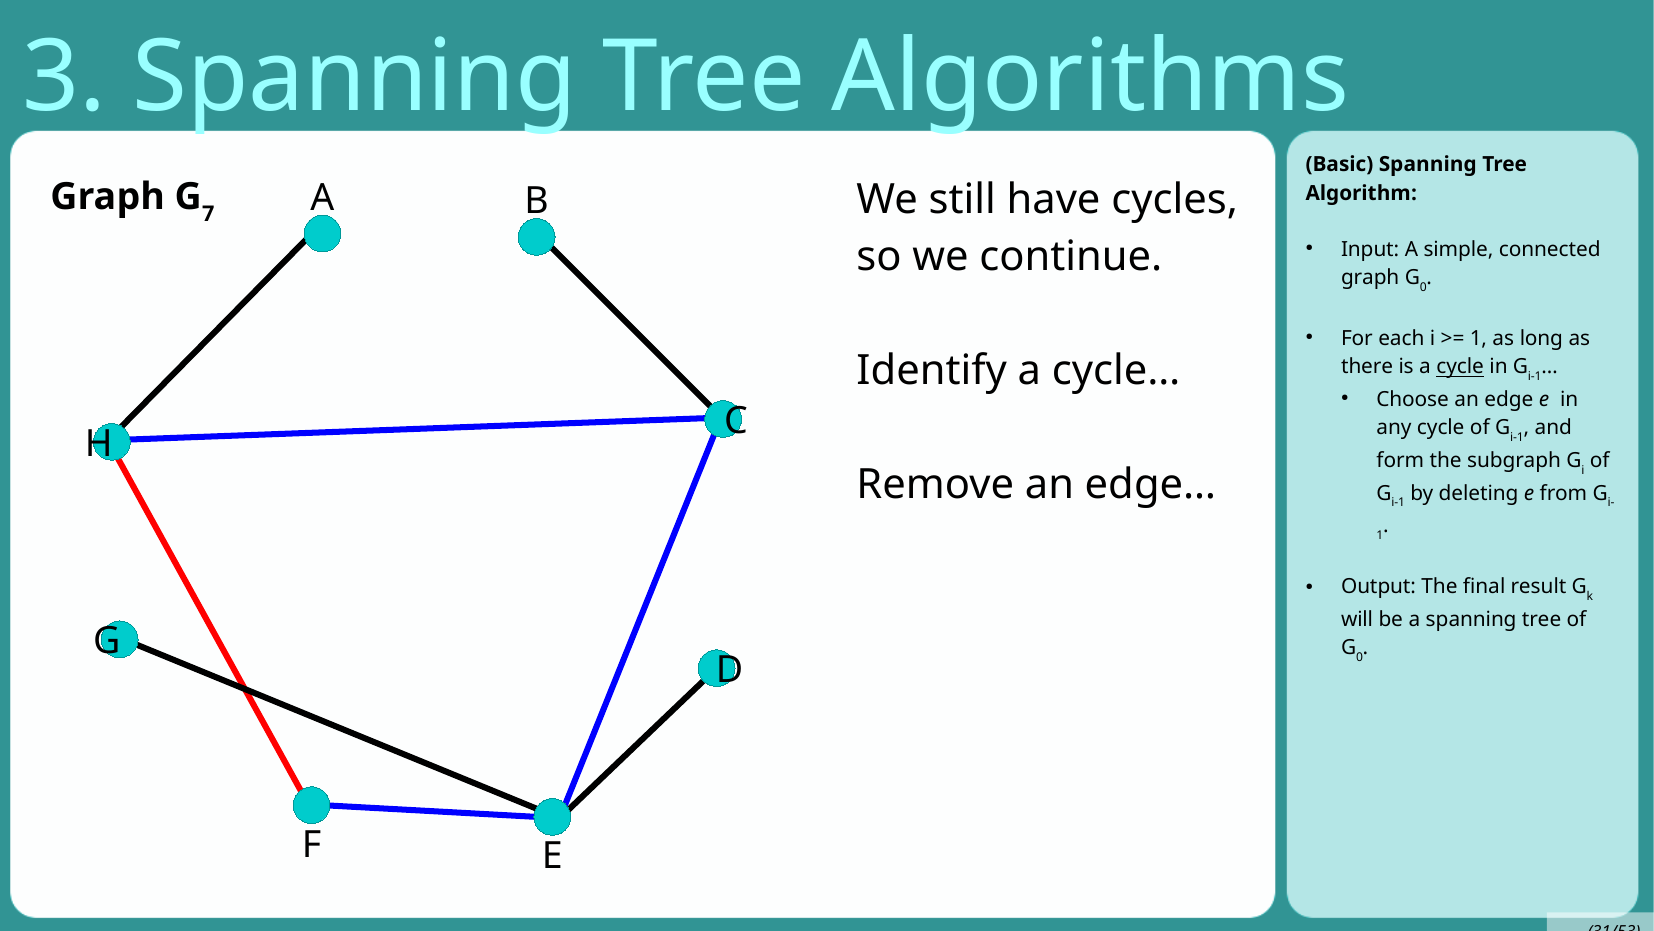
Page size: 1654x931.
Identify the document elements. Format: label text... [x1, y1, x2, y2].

text_box C [730, 409, 742, 430]
text_box F [293, 786, 330, 824]
text_box Graph G7 [35, 161, 242, 229]
text_box C [704, 400, 737, 438]
title 3. Spanning Tree Algorithms [22, 13, 1511, 130]
text_box A [304, 215, 341, 252]
text_box D [698, 649, 731, 687]
text_box We still have cycles, so we continue. Identify a cycle… Remove an edge… [856, 169, 1247, 452]
text_box H [93, 423, 131, 461]
text_box E [533, 798, 571, 836]
picture [0, 0, 1654, 931]
text_box D [722, 658, 736, 679]
text_box (<number>/53) [1546, 912, 1654, 931]
text_box B [518, 218, 556, 256]
text_box (Basic) Spanning Tree Algorithm: Input: A simple, connected graph G0. For each i >= 1, as long as there is a cycle in Gi-1… Choose an edge e in any cycle of Gi-1, and form the subgraph Gi of Gi-1 by deleting e from Gi-1. Output: The final result Gk will be a spanning tree of G0. [1290, 141, 1631, 661]
text_box G [101, 620, 139, 658]
